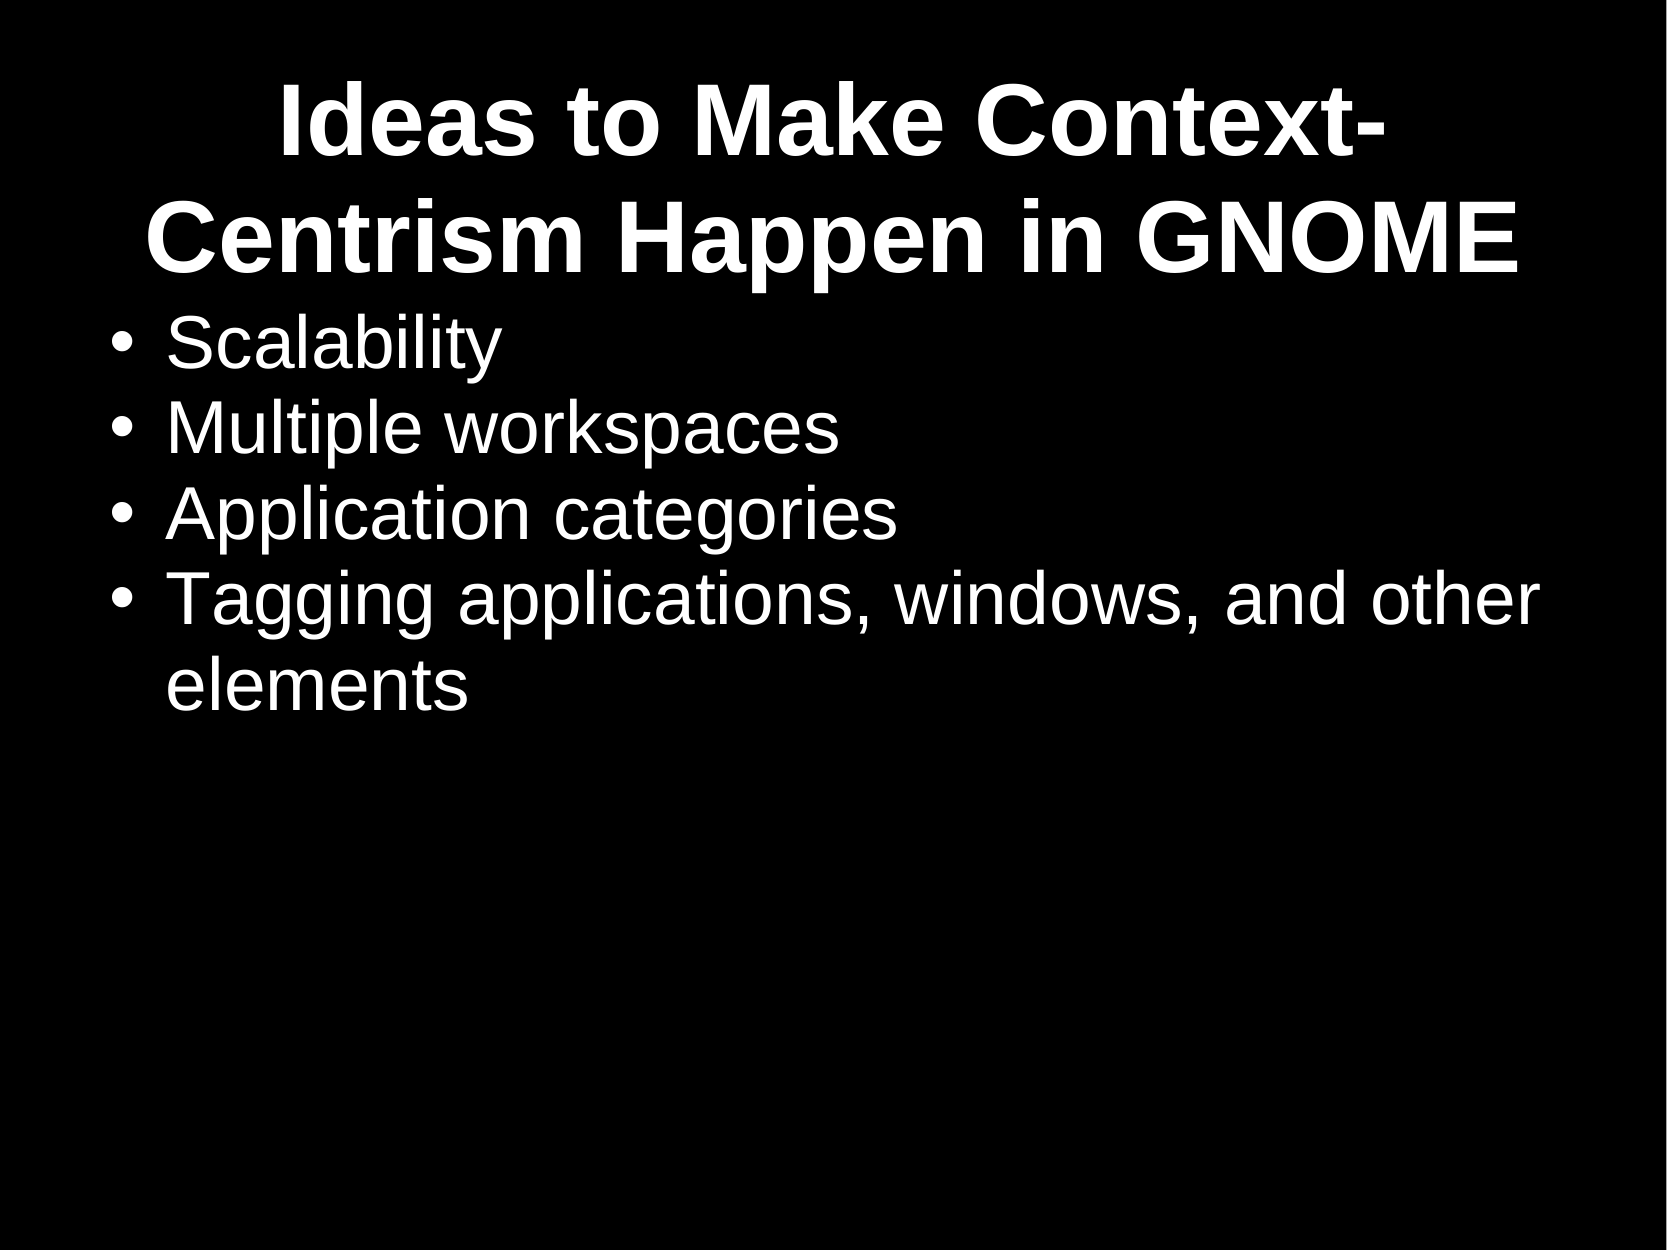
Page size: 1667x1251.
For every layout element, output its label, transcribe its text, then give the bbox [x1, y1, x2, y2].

text_box Scalability Multiple workspaces Application categories Tagging applications, windows, and other elements [90, 299, 1577, 813]
text_box Ideas to Make Context-Centrism Happen in GNOME [90, 62, 1577, 296]
